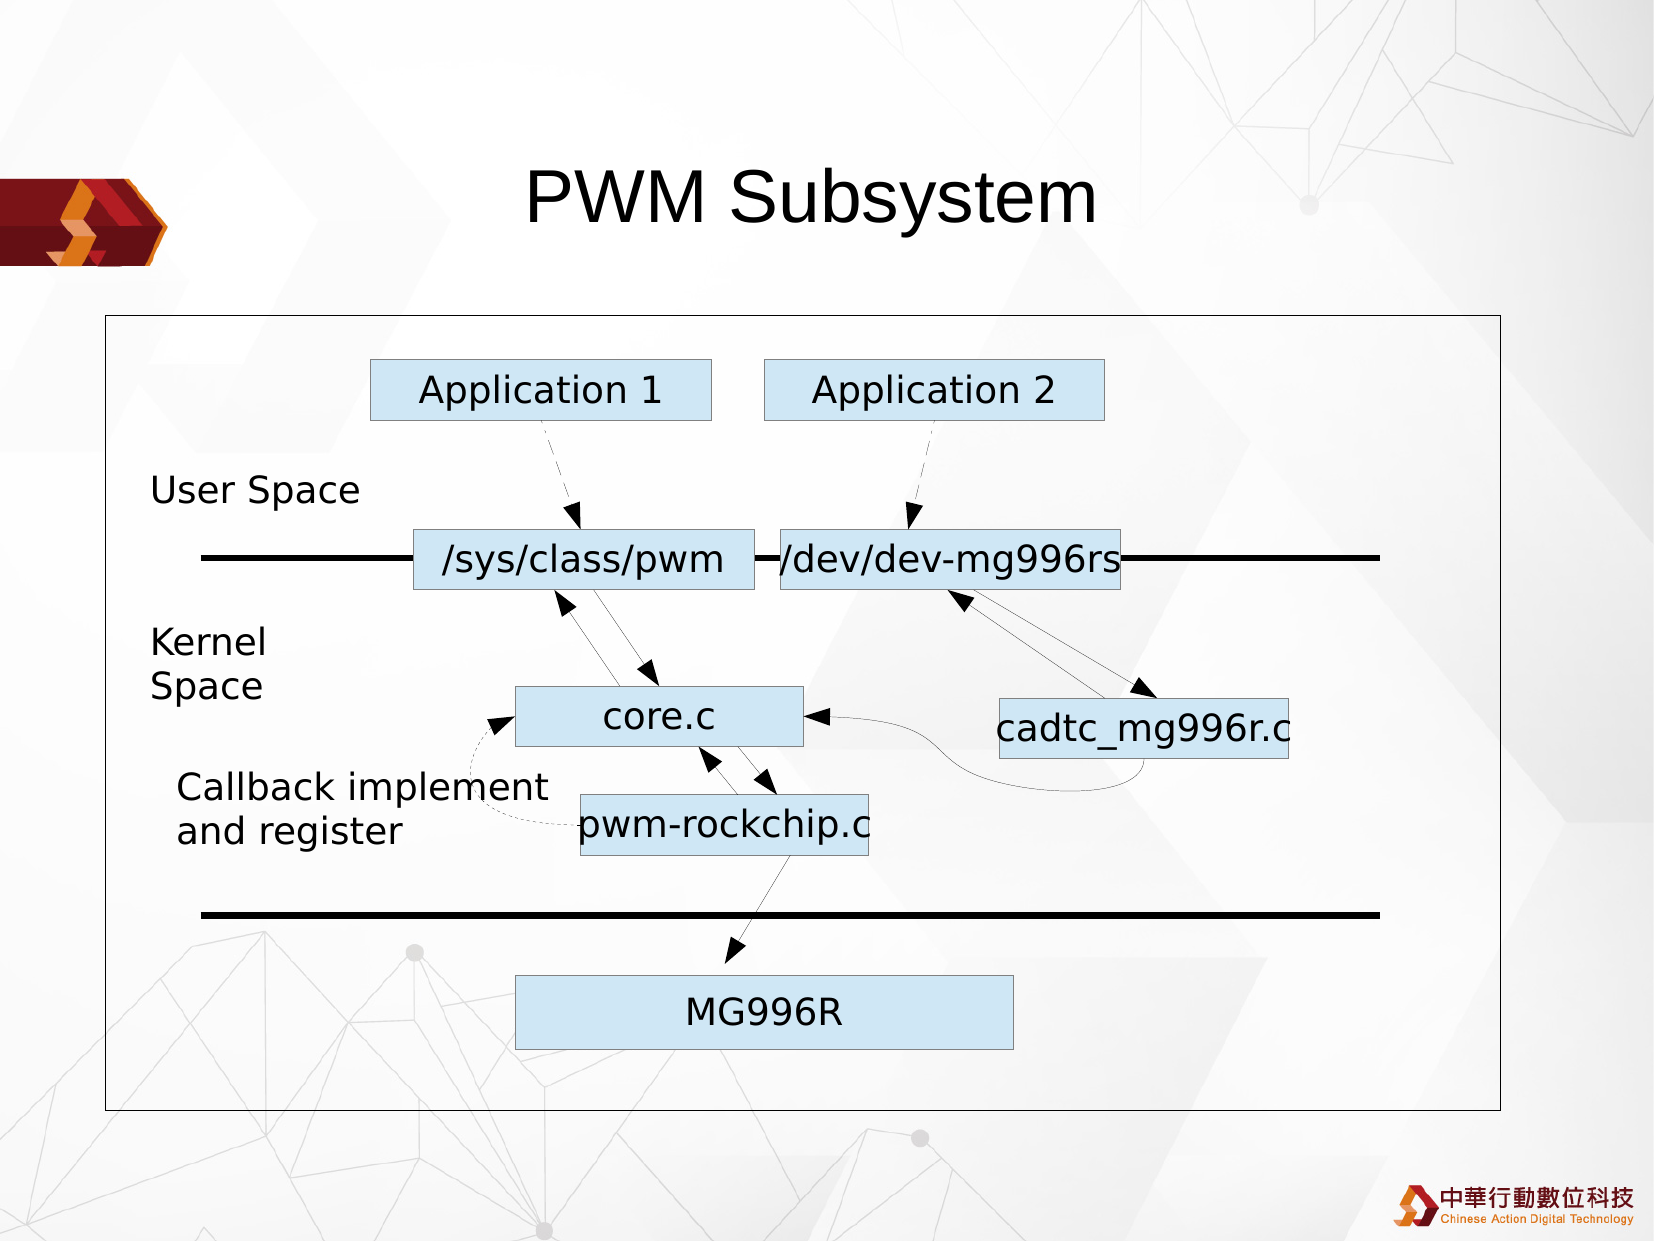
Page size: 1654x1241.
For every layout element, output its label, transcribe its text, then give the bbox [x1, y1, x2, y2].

text_box core.c [515, 686, 804, 747]
text_box MG996R [515, 975, 1014, 1050]
text_box Application 2 [764, 359, 1105, 421]
text_box pwm-rockchip.c [594, 794, 869, 856]
text_box /sys/class/pwm [413, 529, 755, 590]
text_box Callback implement and register [161, 758, 594, 861]
text_box /dev/dev-mg996rs [780, 529, 1121, 590]
text_box Application 1 [370, 359, 712, 421]
text_box cadtc_mg996r.c [999, 698, 1289, 759]
text_box Kernel Space [135, 613, 385, 716]
title PWM Subsystem [118, 112, 1506, 281]
text_box User Space [135, 461, 385, 521]
picture [0, 0, 1654, 1241]
